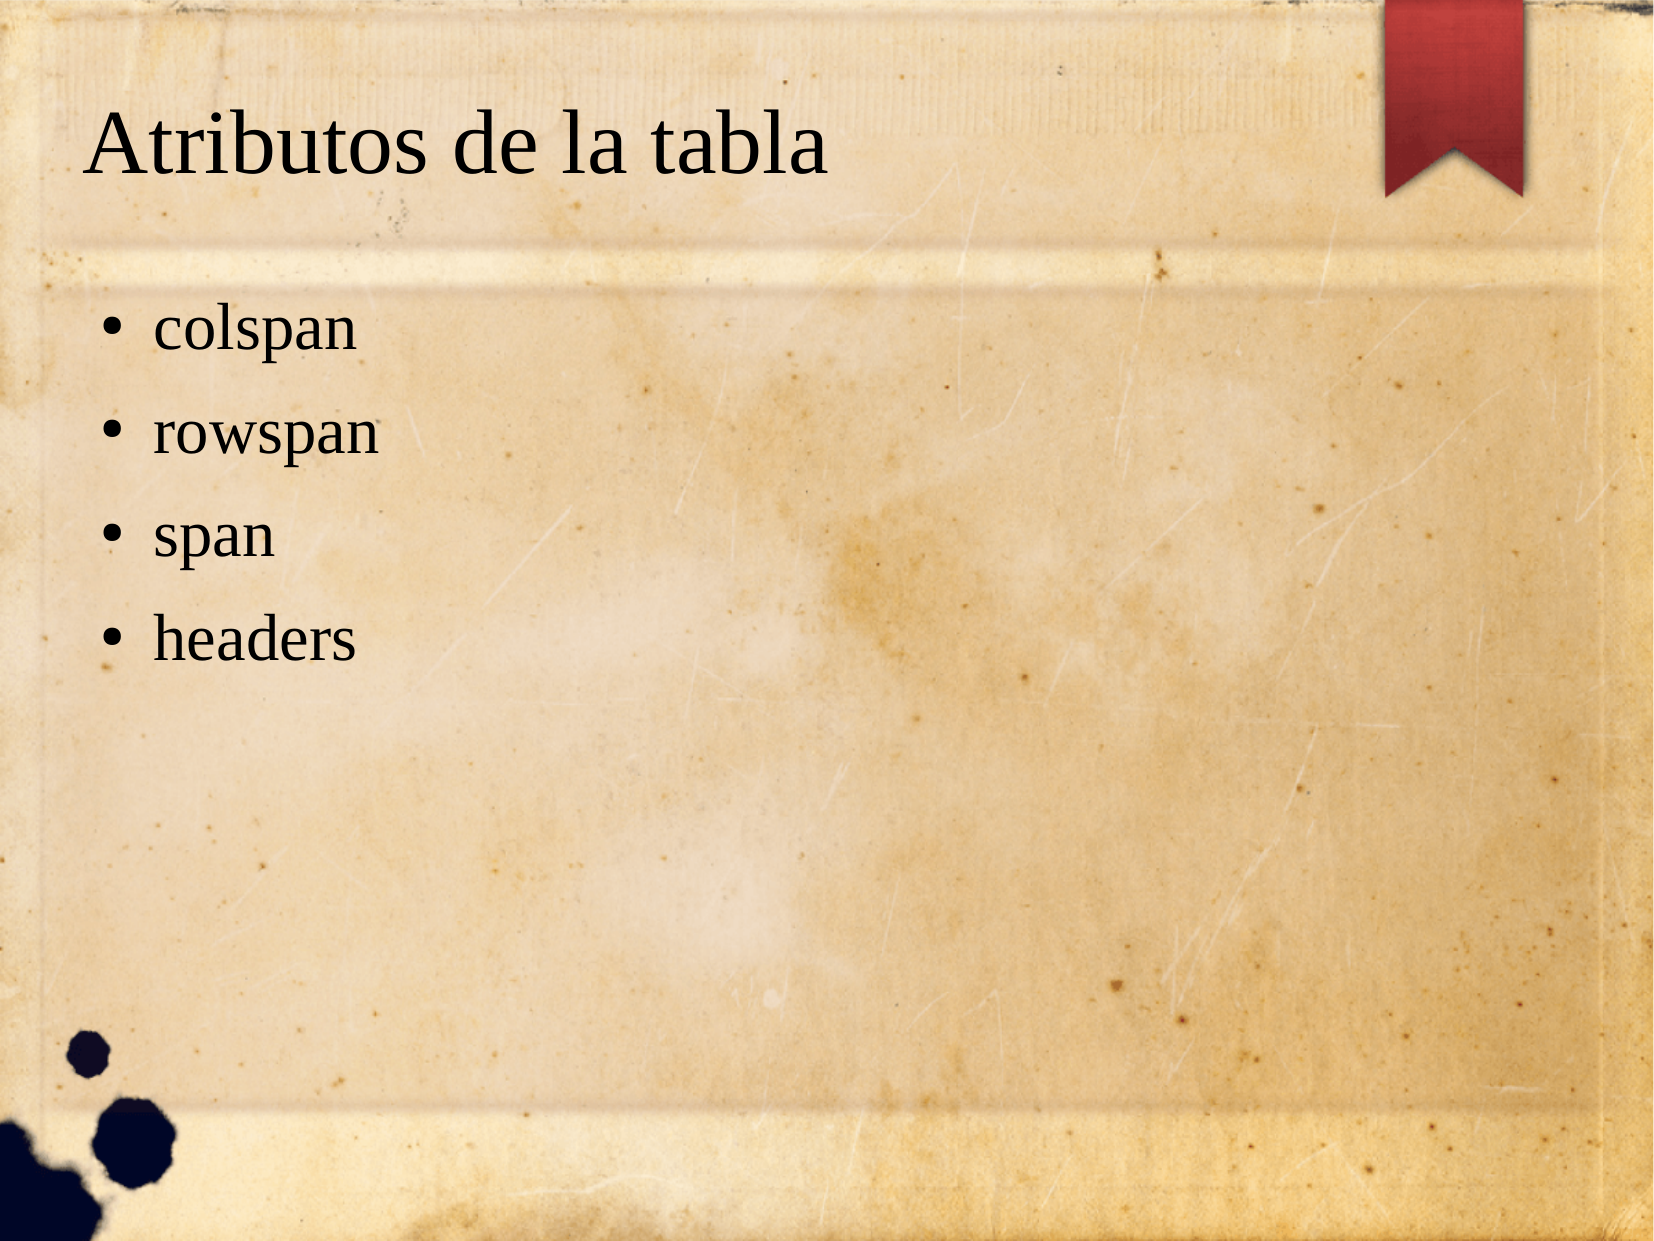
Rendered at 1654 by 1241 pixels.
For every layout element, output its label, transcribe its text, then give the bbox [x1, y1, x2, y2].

list colspan rowspan span headers [82, 290, 1538, 1010]
picture [0, 0, 1654, 1241]
title Atributos de la tabla [82, 49, 1347, 237]
